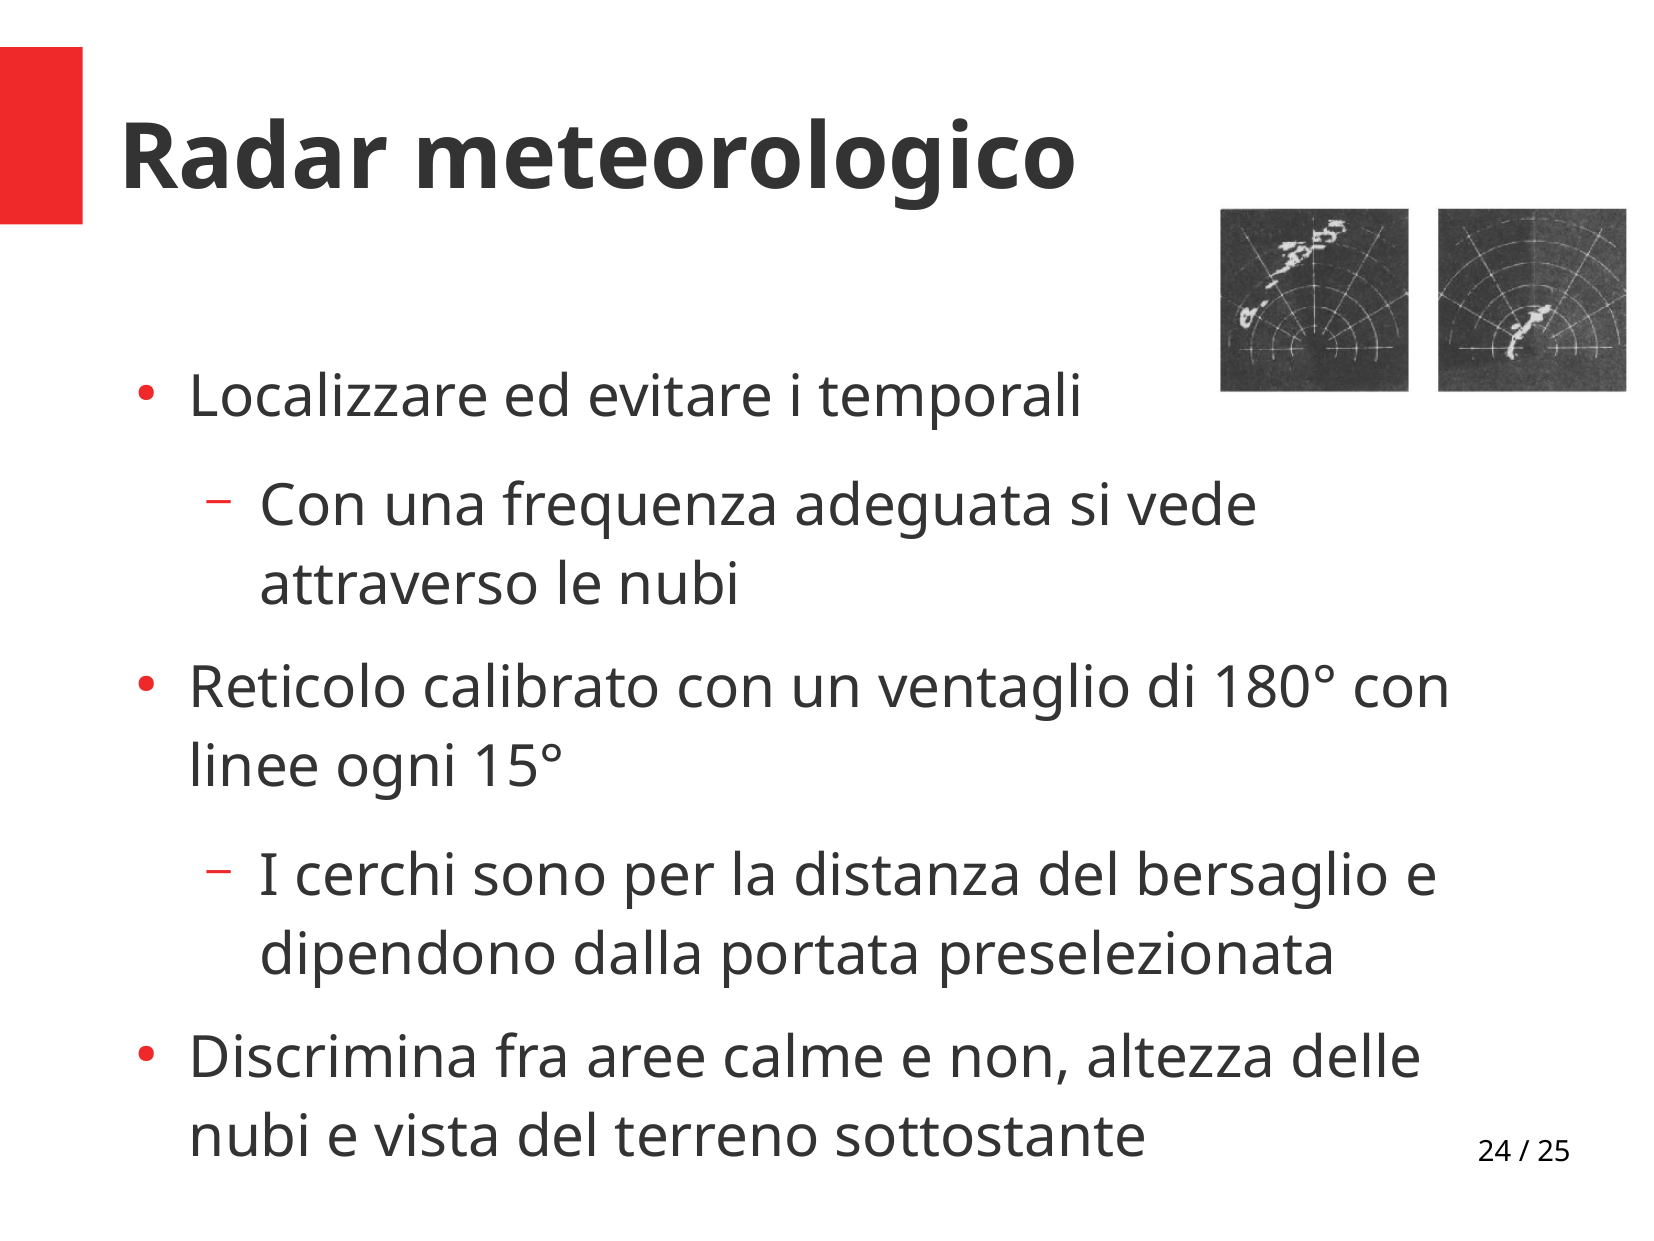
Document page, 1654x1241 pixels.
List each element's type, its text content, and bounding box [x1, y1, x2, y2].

list Localizzare ed evitare i temporali Con una frequenza adeguata si vede attraverso le nubi Reticolo calibrato con un ventaglio di 180° con linee ogni 15° I cerchi sono per la distanza del bersaglio e dipendono dalla portata preselezionata Discrimina fra aree calme e non, altezza delle nubi e vista del terreno sottostante [118, 354, 1536, 1074]
title Radar meteorologico [118, 49, 1571, 257]
picture [1204, 200, 1633, 402]
